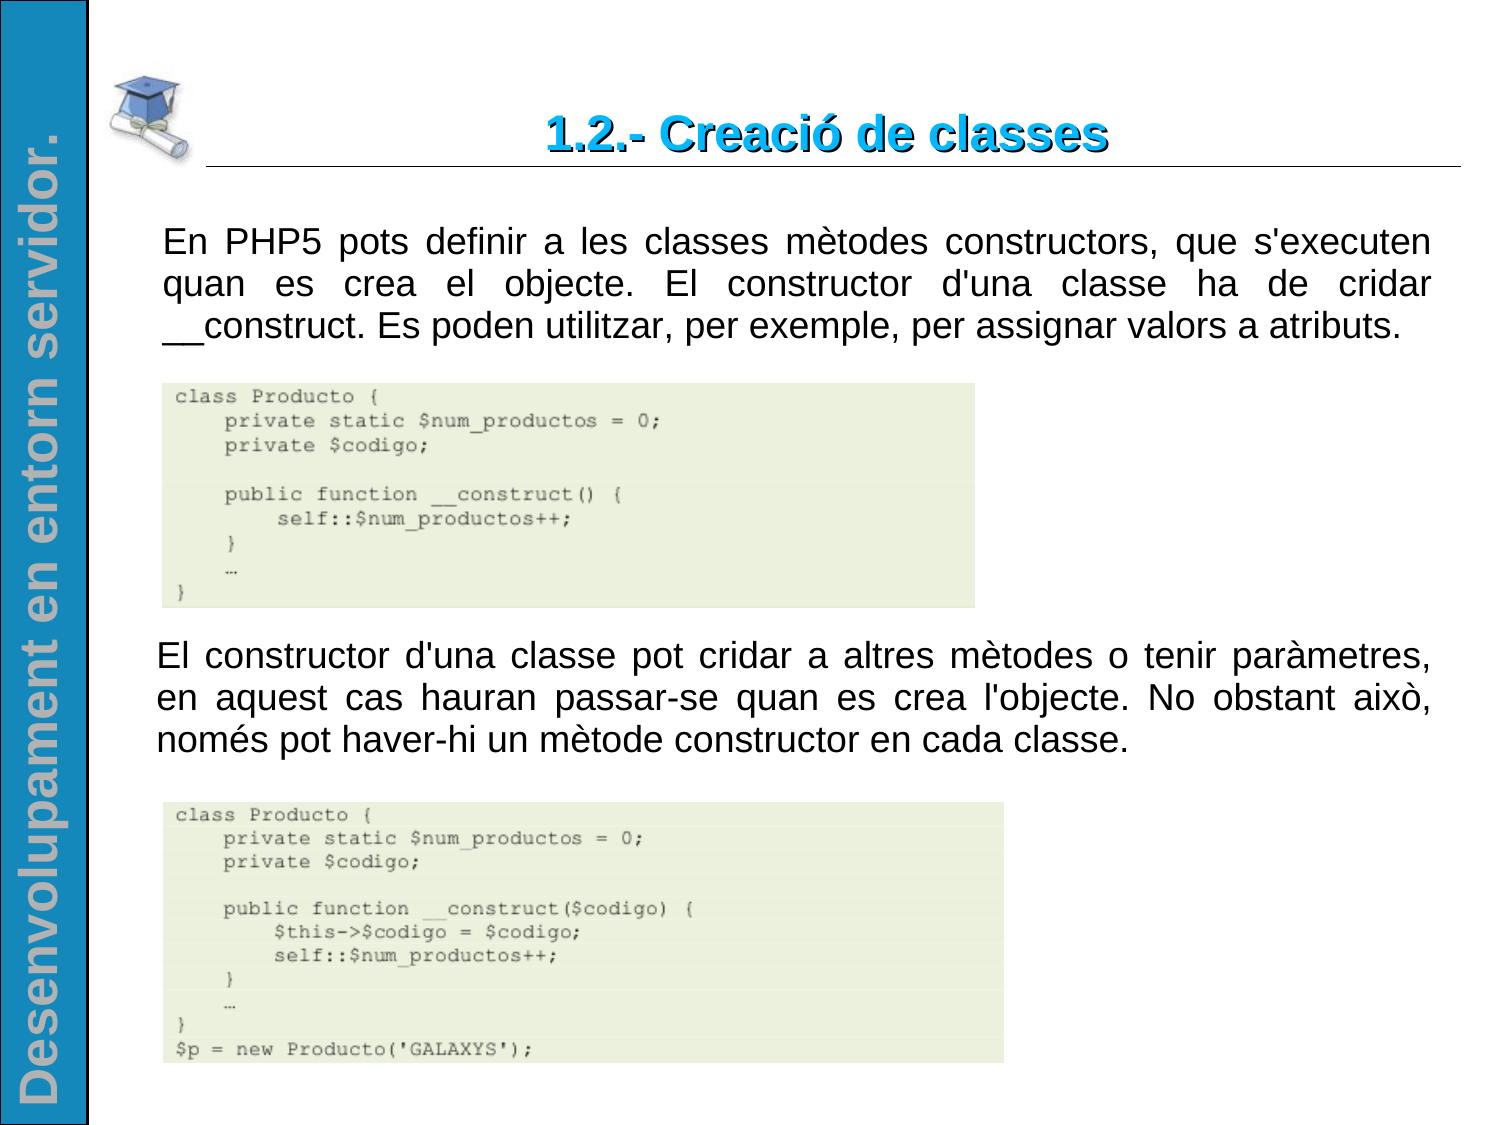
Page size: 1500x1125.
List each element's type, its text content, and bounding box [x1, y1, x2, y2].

picture [93, 61, 206, 174]
text_box En PHP5 pots definir a les classes mètodes constructors, que s'executen quan es crea el objecte. El constructor d'una classe ha de cridar __construct. Es poden utilitzar, per exemple, per assignar valors a atributs. [147, 213, 1447, 355]
picture [162, 383, 975, 608]
text_box El constructor d'una classe pot cridar a altres mètodes o tenir paràmetres, en aquest cas hauran passar-se quan es crea l'objecte. No obstant això, només pot haver-hi un mètode constructor en cada classe. [141, 626, 1447, 768]
title 1.2.- Creació de classes [206, 88, 1447, 178]
picture [163, 802, 1004, 1063]
